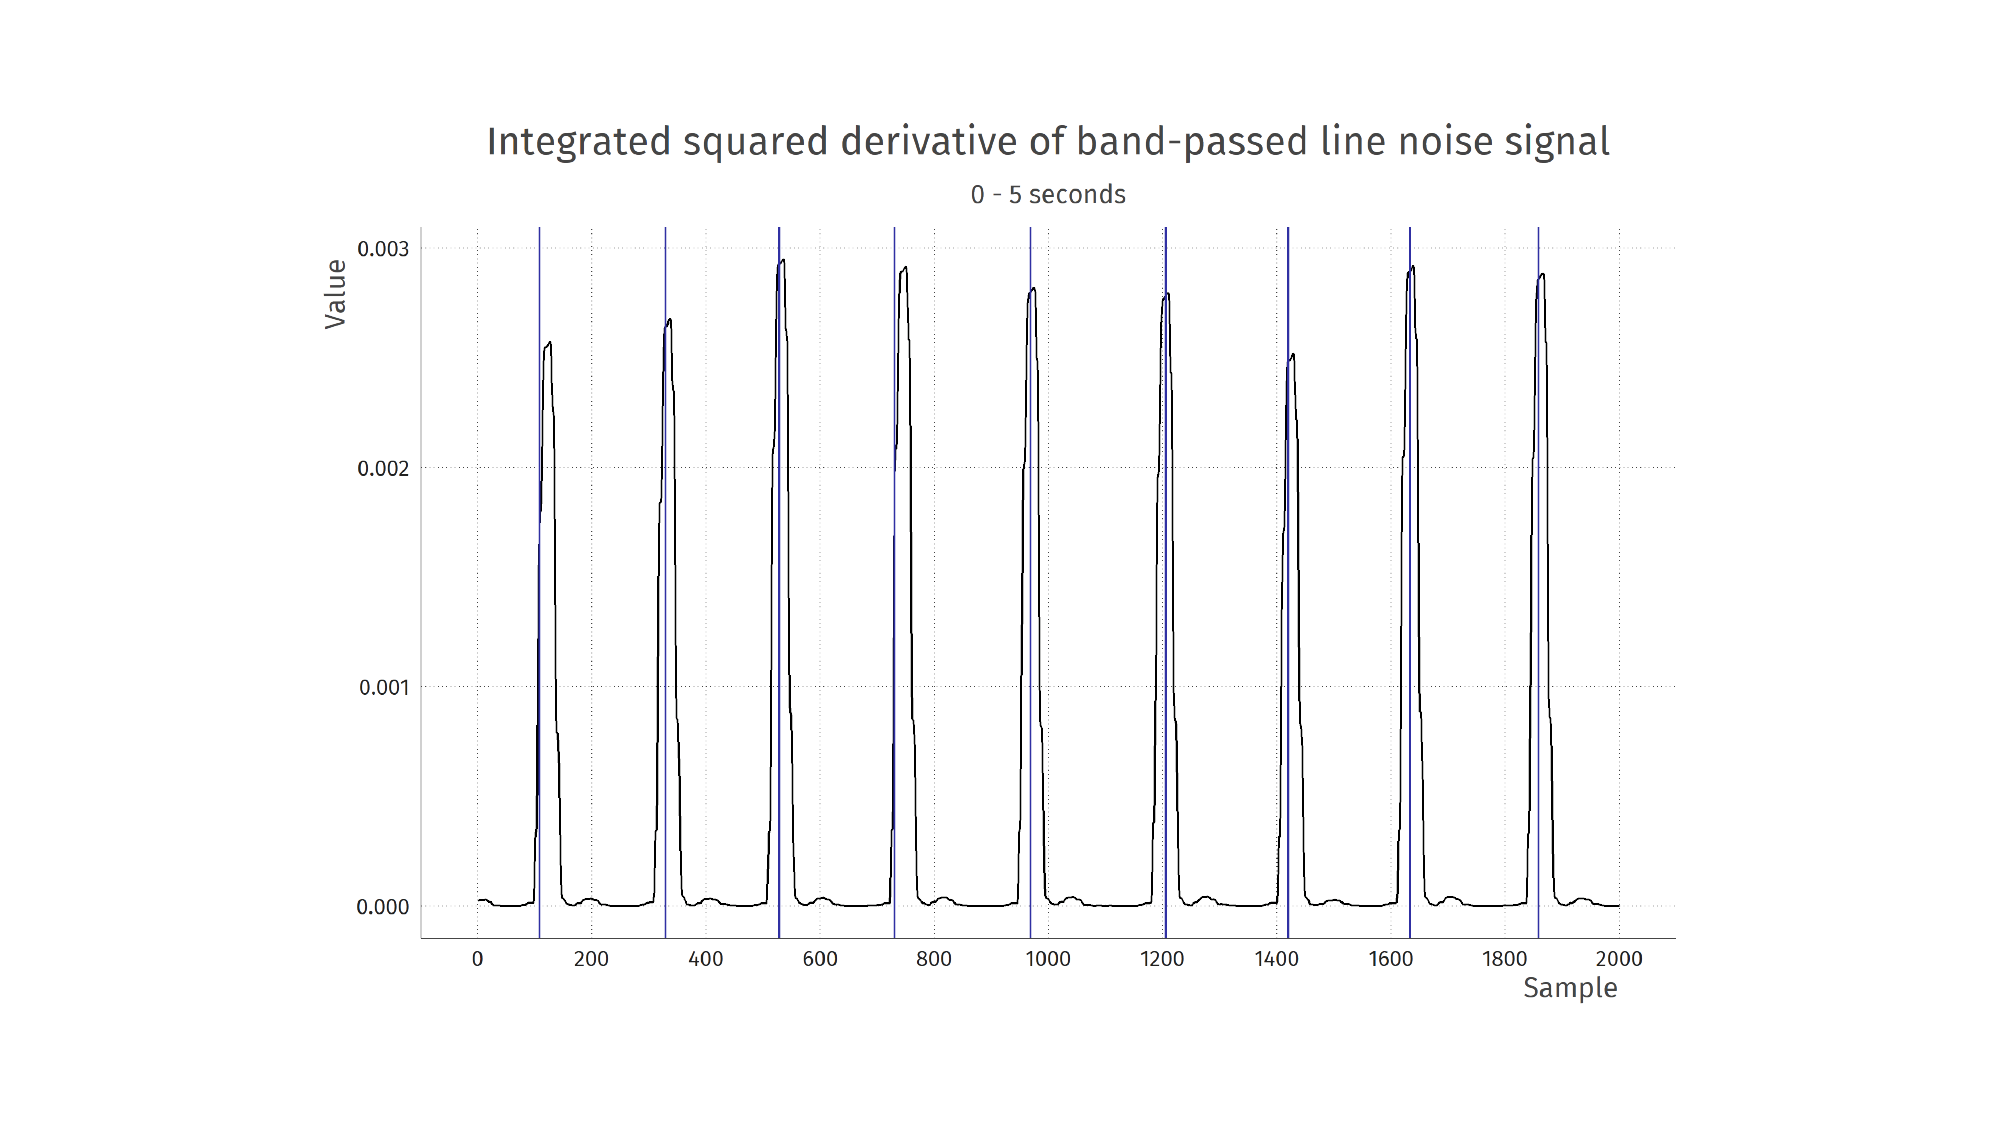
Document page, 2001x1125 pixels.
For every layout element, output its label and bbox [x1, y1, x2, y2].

picture [293, 91, 1707, 1034]
